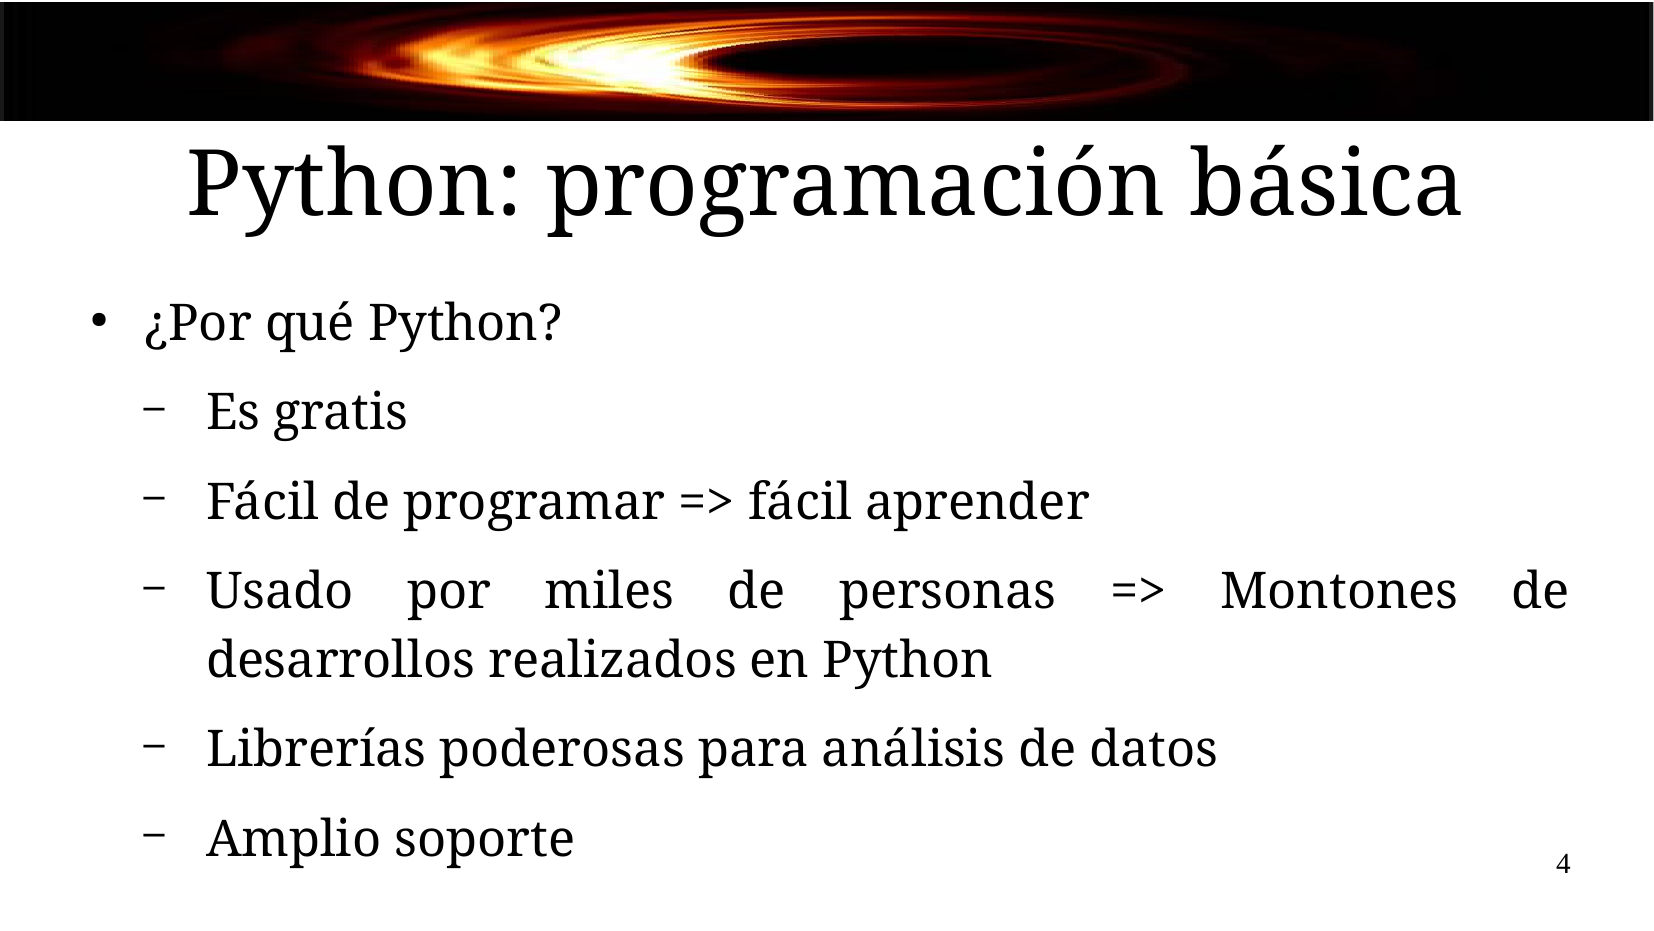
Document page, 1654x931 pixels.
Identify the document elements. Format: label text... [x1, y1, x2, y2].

picture [0, 2, 1654, 121]
title Python: programación básica [82, 121, 1571, 258]
list ¿Por qué Python? Es gratis Fácil de programar => fácil aprender Usado por miles de personas => Montones de desarrollos realizados en Python Librerías poderosas para análisis de datos Amplio soporte [82, 286, 1571, 876]
